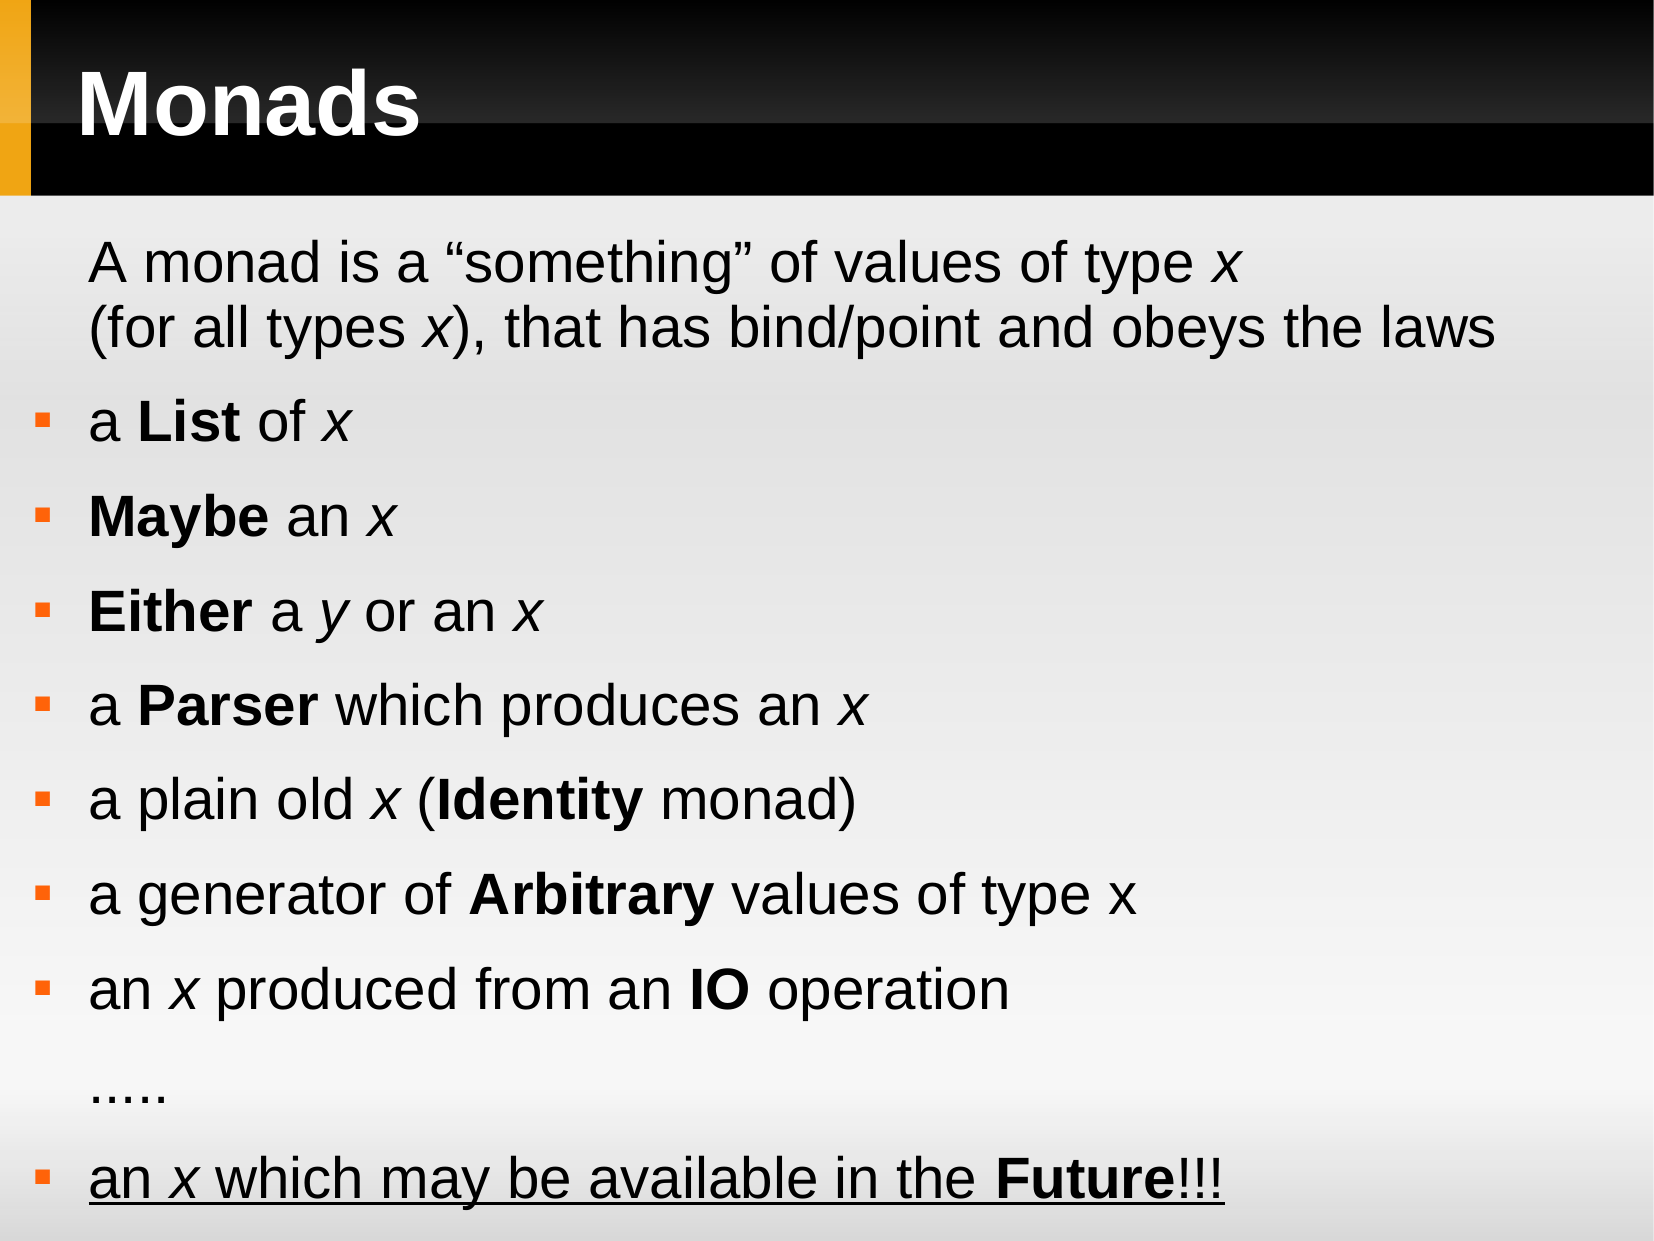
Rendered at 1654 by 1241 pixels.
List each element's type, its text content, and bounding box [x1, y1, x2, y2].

picture [0, 0, 1654, 1241]
list A monad is a “something” of values of type x (for all types x), that has bind/point and obeys the laws a List of x Maybe an x Either a y or an x a Parser which produces an x a plain old x (Identity monad) a generator of Arbitrary values of type x an x produced from an IO operation ..... an x which may be available in the Future!!! [17, 229, 1506, 1211]
title Monads [76, 0, 1565, 208]
